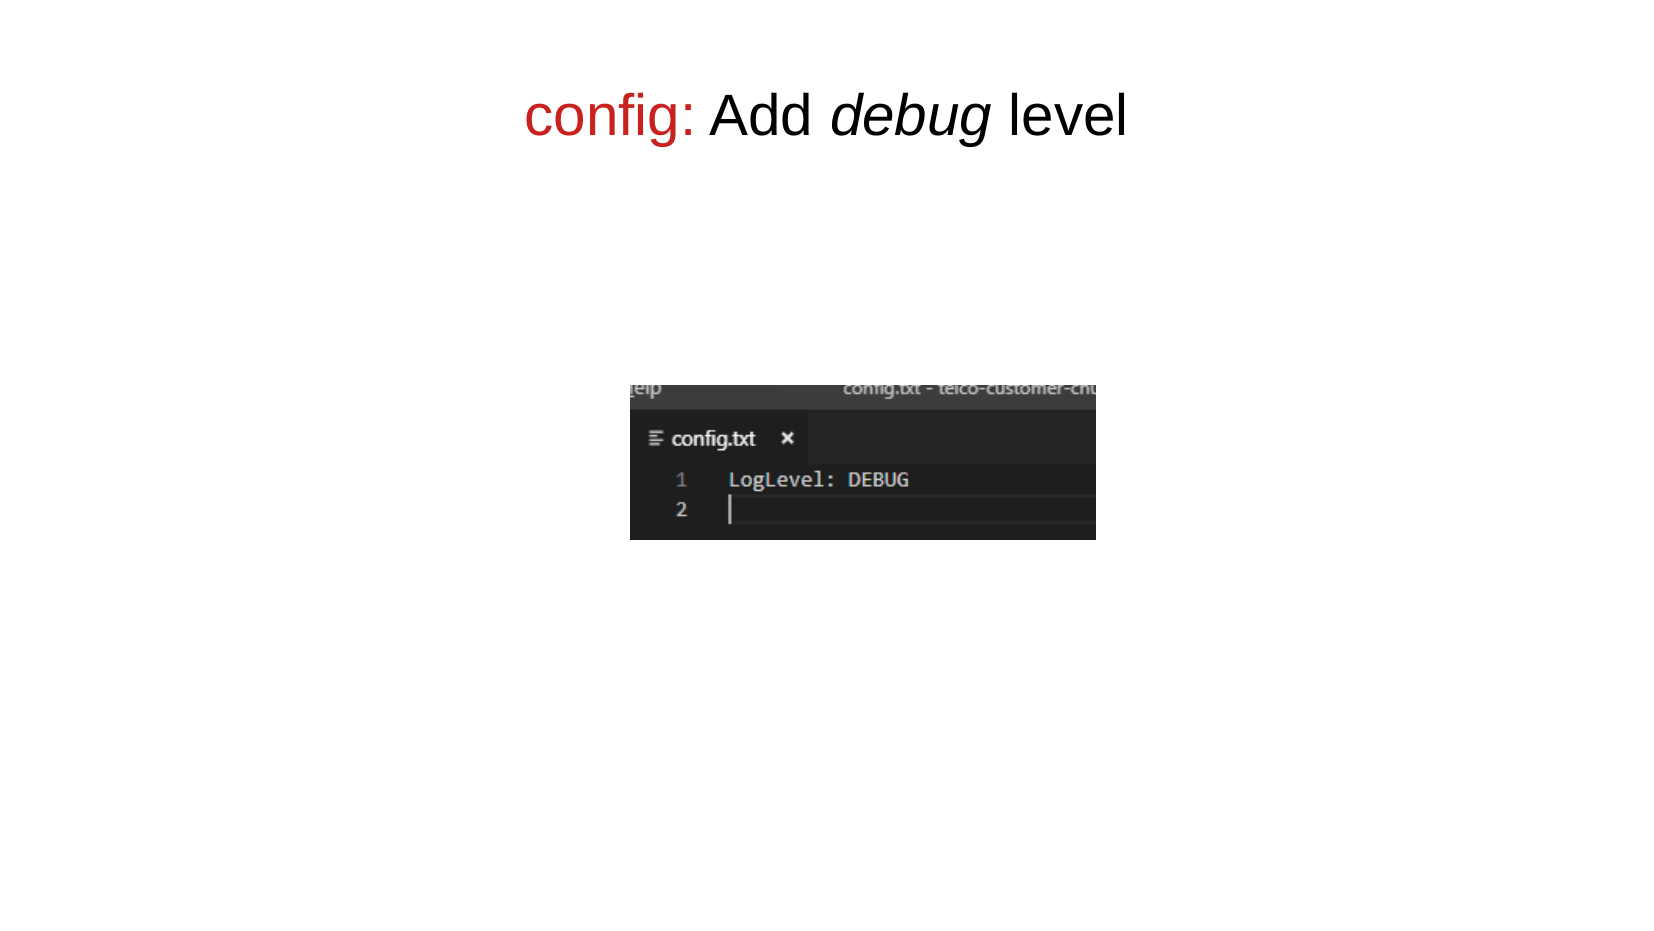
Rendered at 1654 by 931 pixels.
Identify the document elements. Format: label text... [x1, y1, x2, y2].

title config: Add debug level [82, 37, 1571, 193]
picture [630, 385, 1096, 541]
